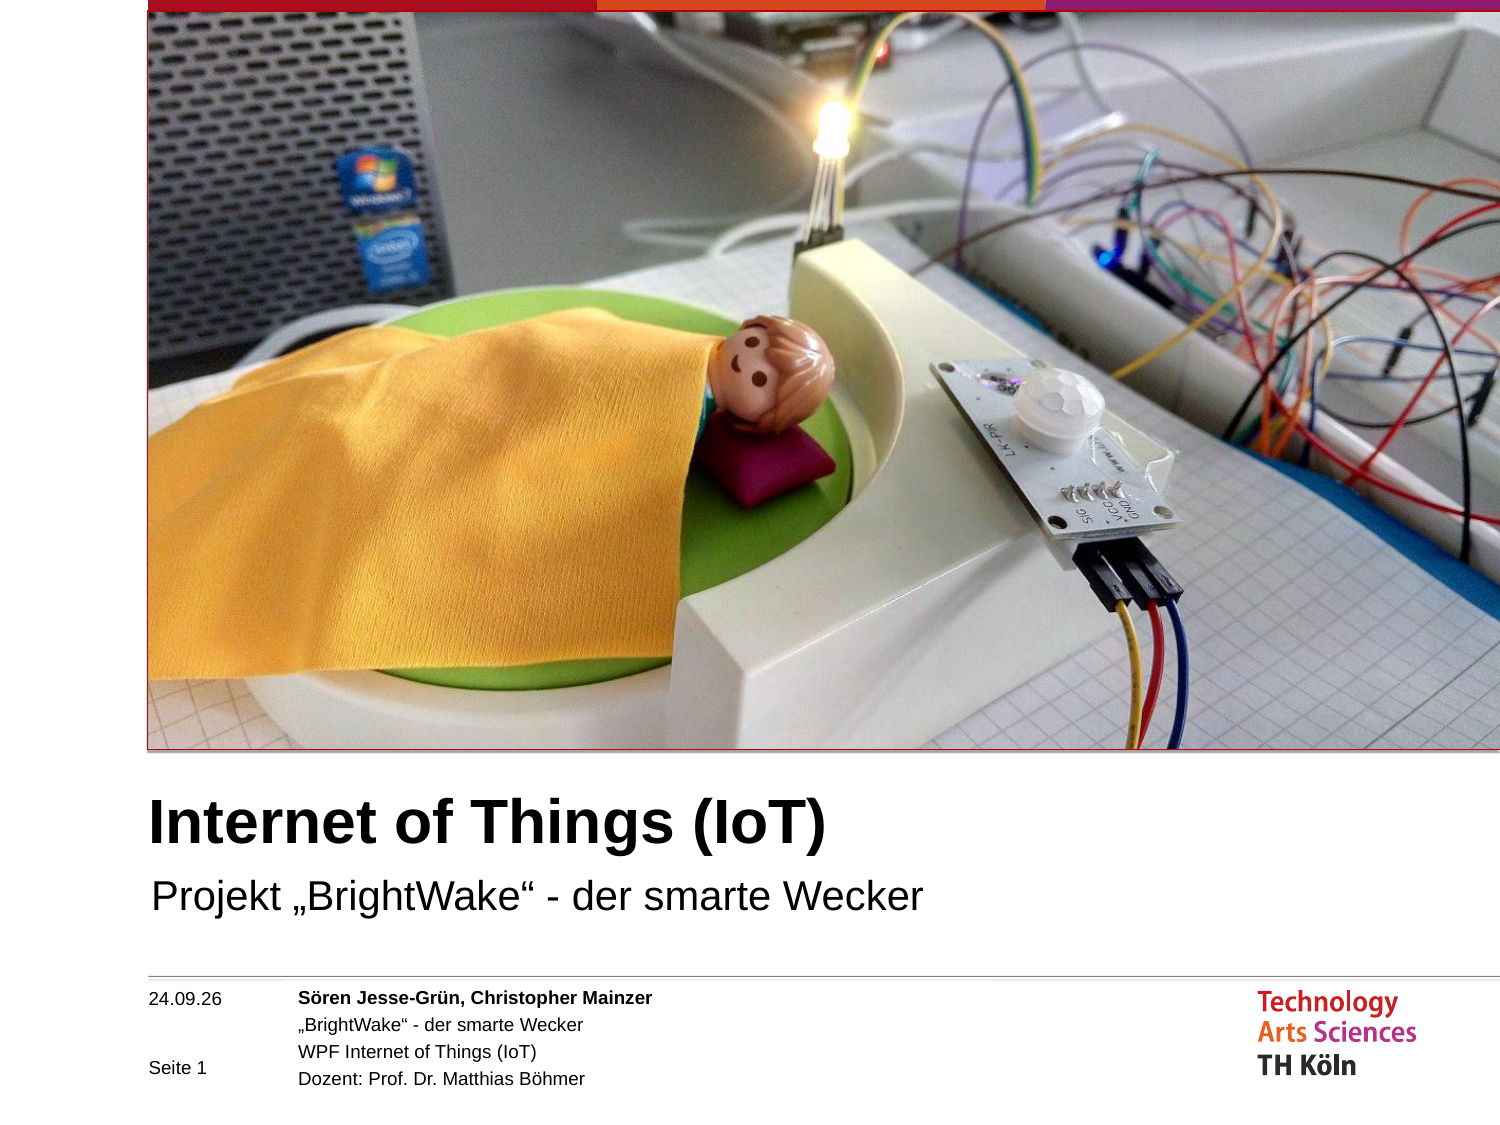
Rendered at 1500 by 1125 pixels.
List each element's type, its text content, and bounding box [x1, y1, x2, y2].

picture [148, 11, 1500, 749]
list Projekt „BrightWake“ - der smarte Wecker [151, 865, 1479, 942]
text_box Sören Jesse-Grün, Christopher Mainzer „BrightWake“ - der smarte Wecker WPF Internet of Things (IoT) Dozent: Prof. Dr. Matthias Böhmer [283, 980, 993, 1098]
title Internet of Things (IoT) [148, 748, 1478, 866]
